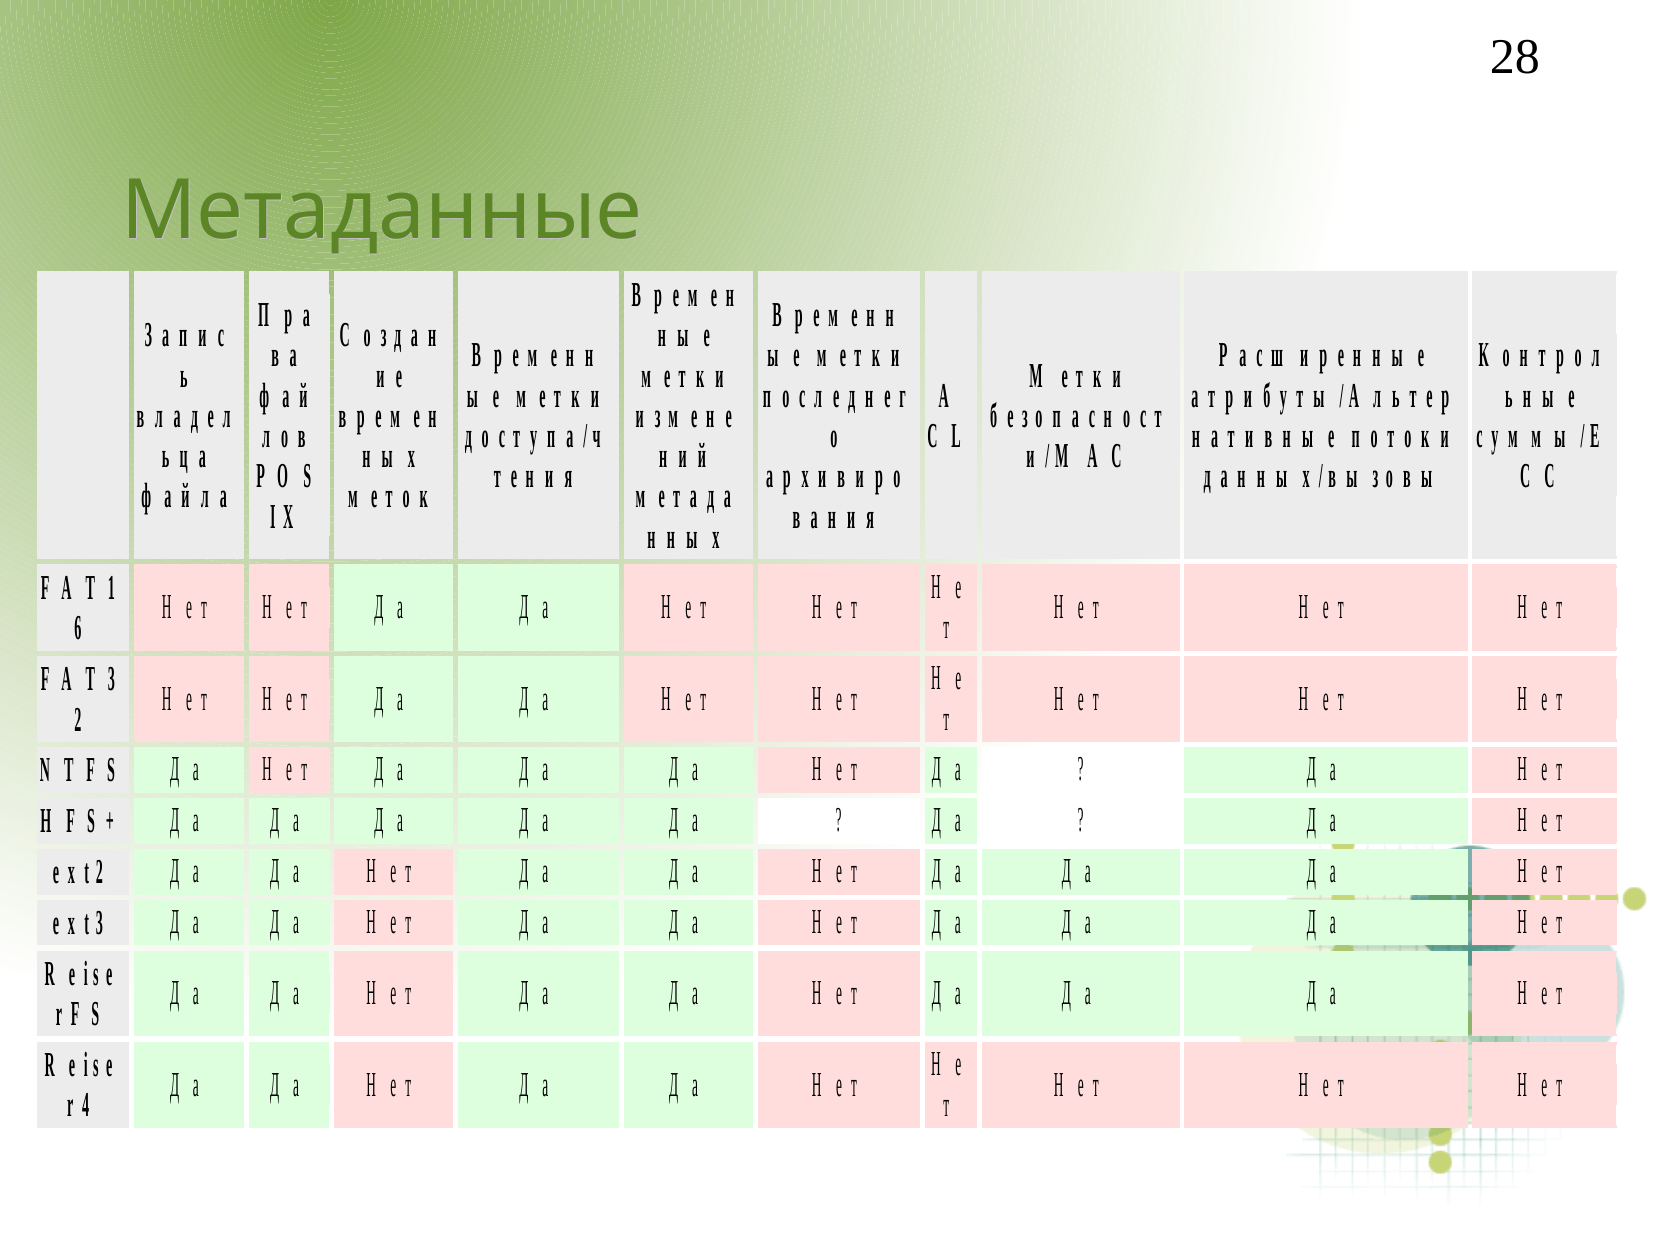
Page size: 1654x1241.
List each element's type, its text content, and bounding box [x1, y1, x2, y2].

text_box <номер> [1500, 29, 1654, 89]
picture [29, 265, 1654, 1211]
title Метаданные [121, 102, 1534, 265]
